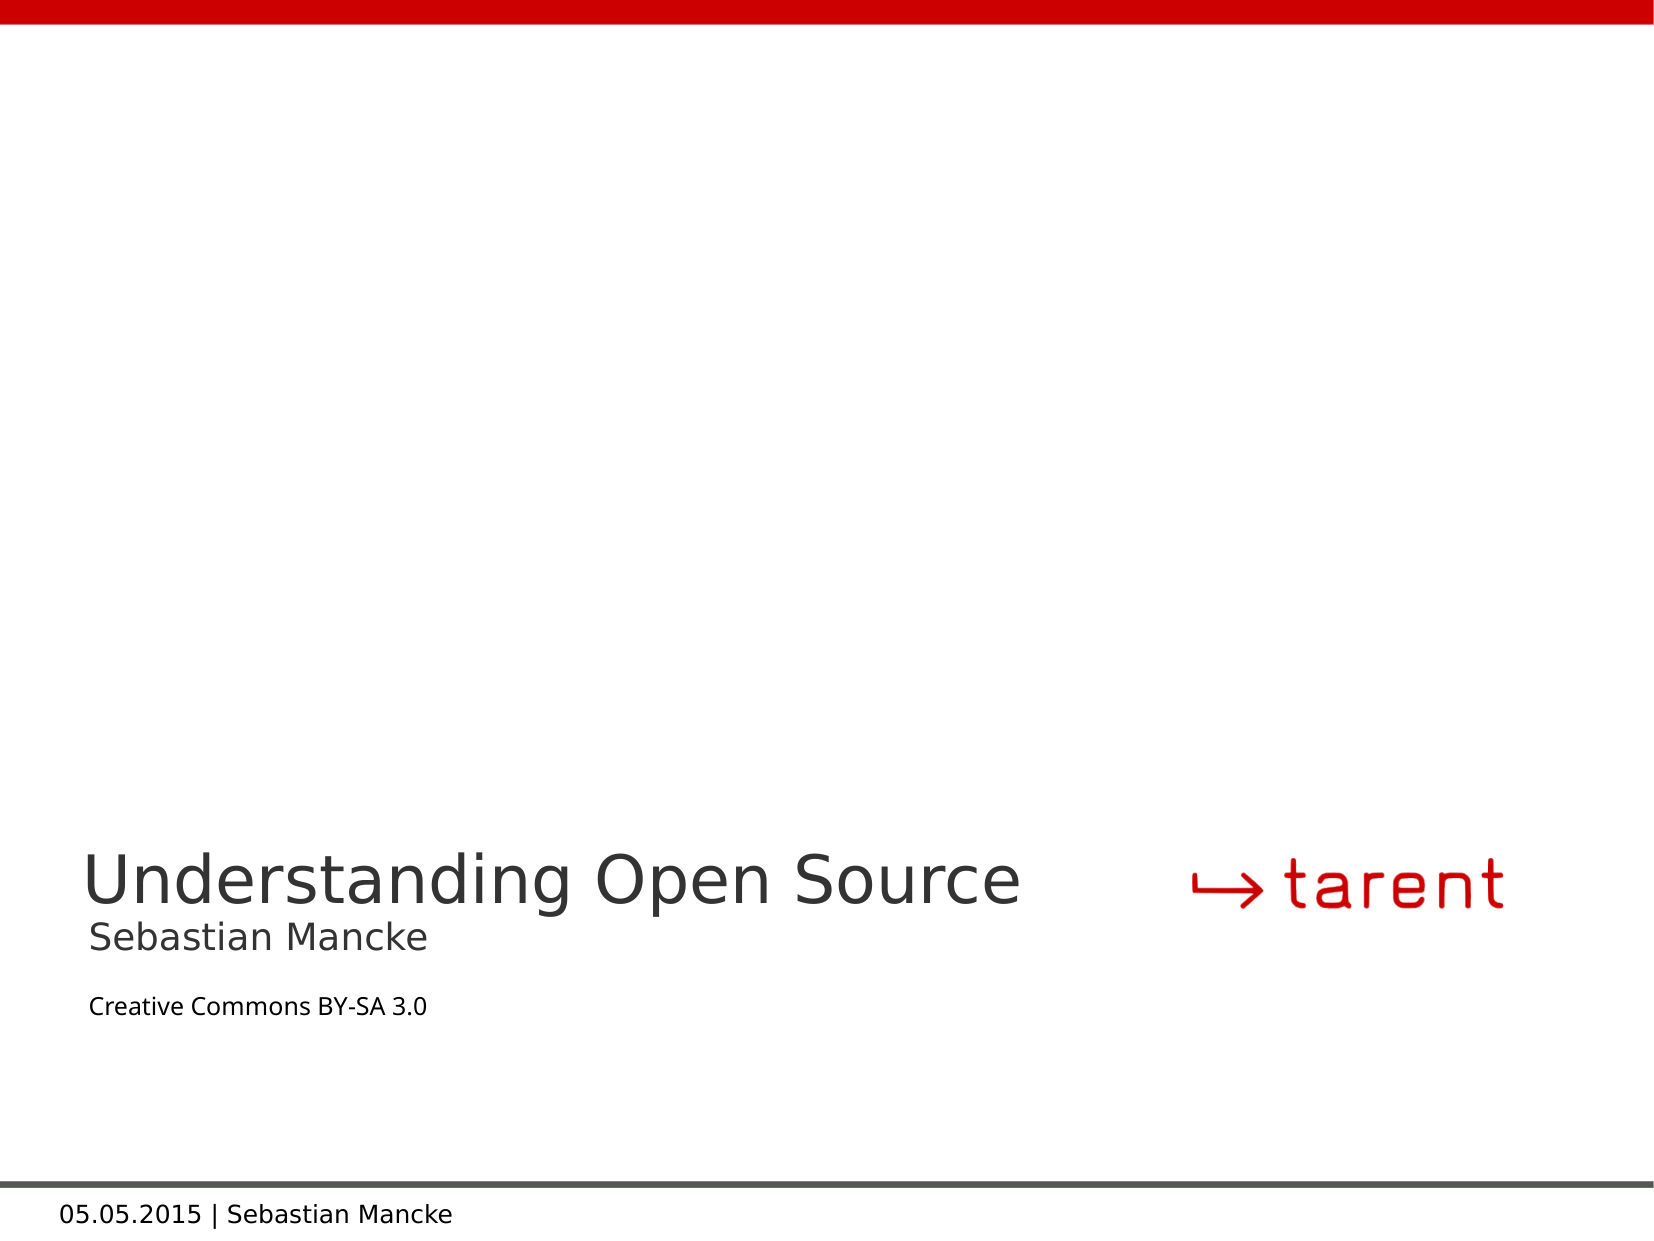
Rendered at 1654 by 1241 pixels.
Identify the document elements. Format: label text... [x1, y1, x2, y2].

list Sebastian Mancke Creative Commons BY-SA 3.0 [70, 915, 1559, 1140]
title Understanding Open Source [82, 820, 1571, 940]
picture [0, 0, 1654, 26]
picture [0, 1181, 1654, 1188]
